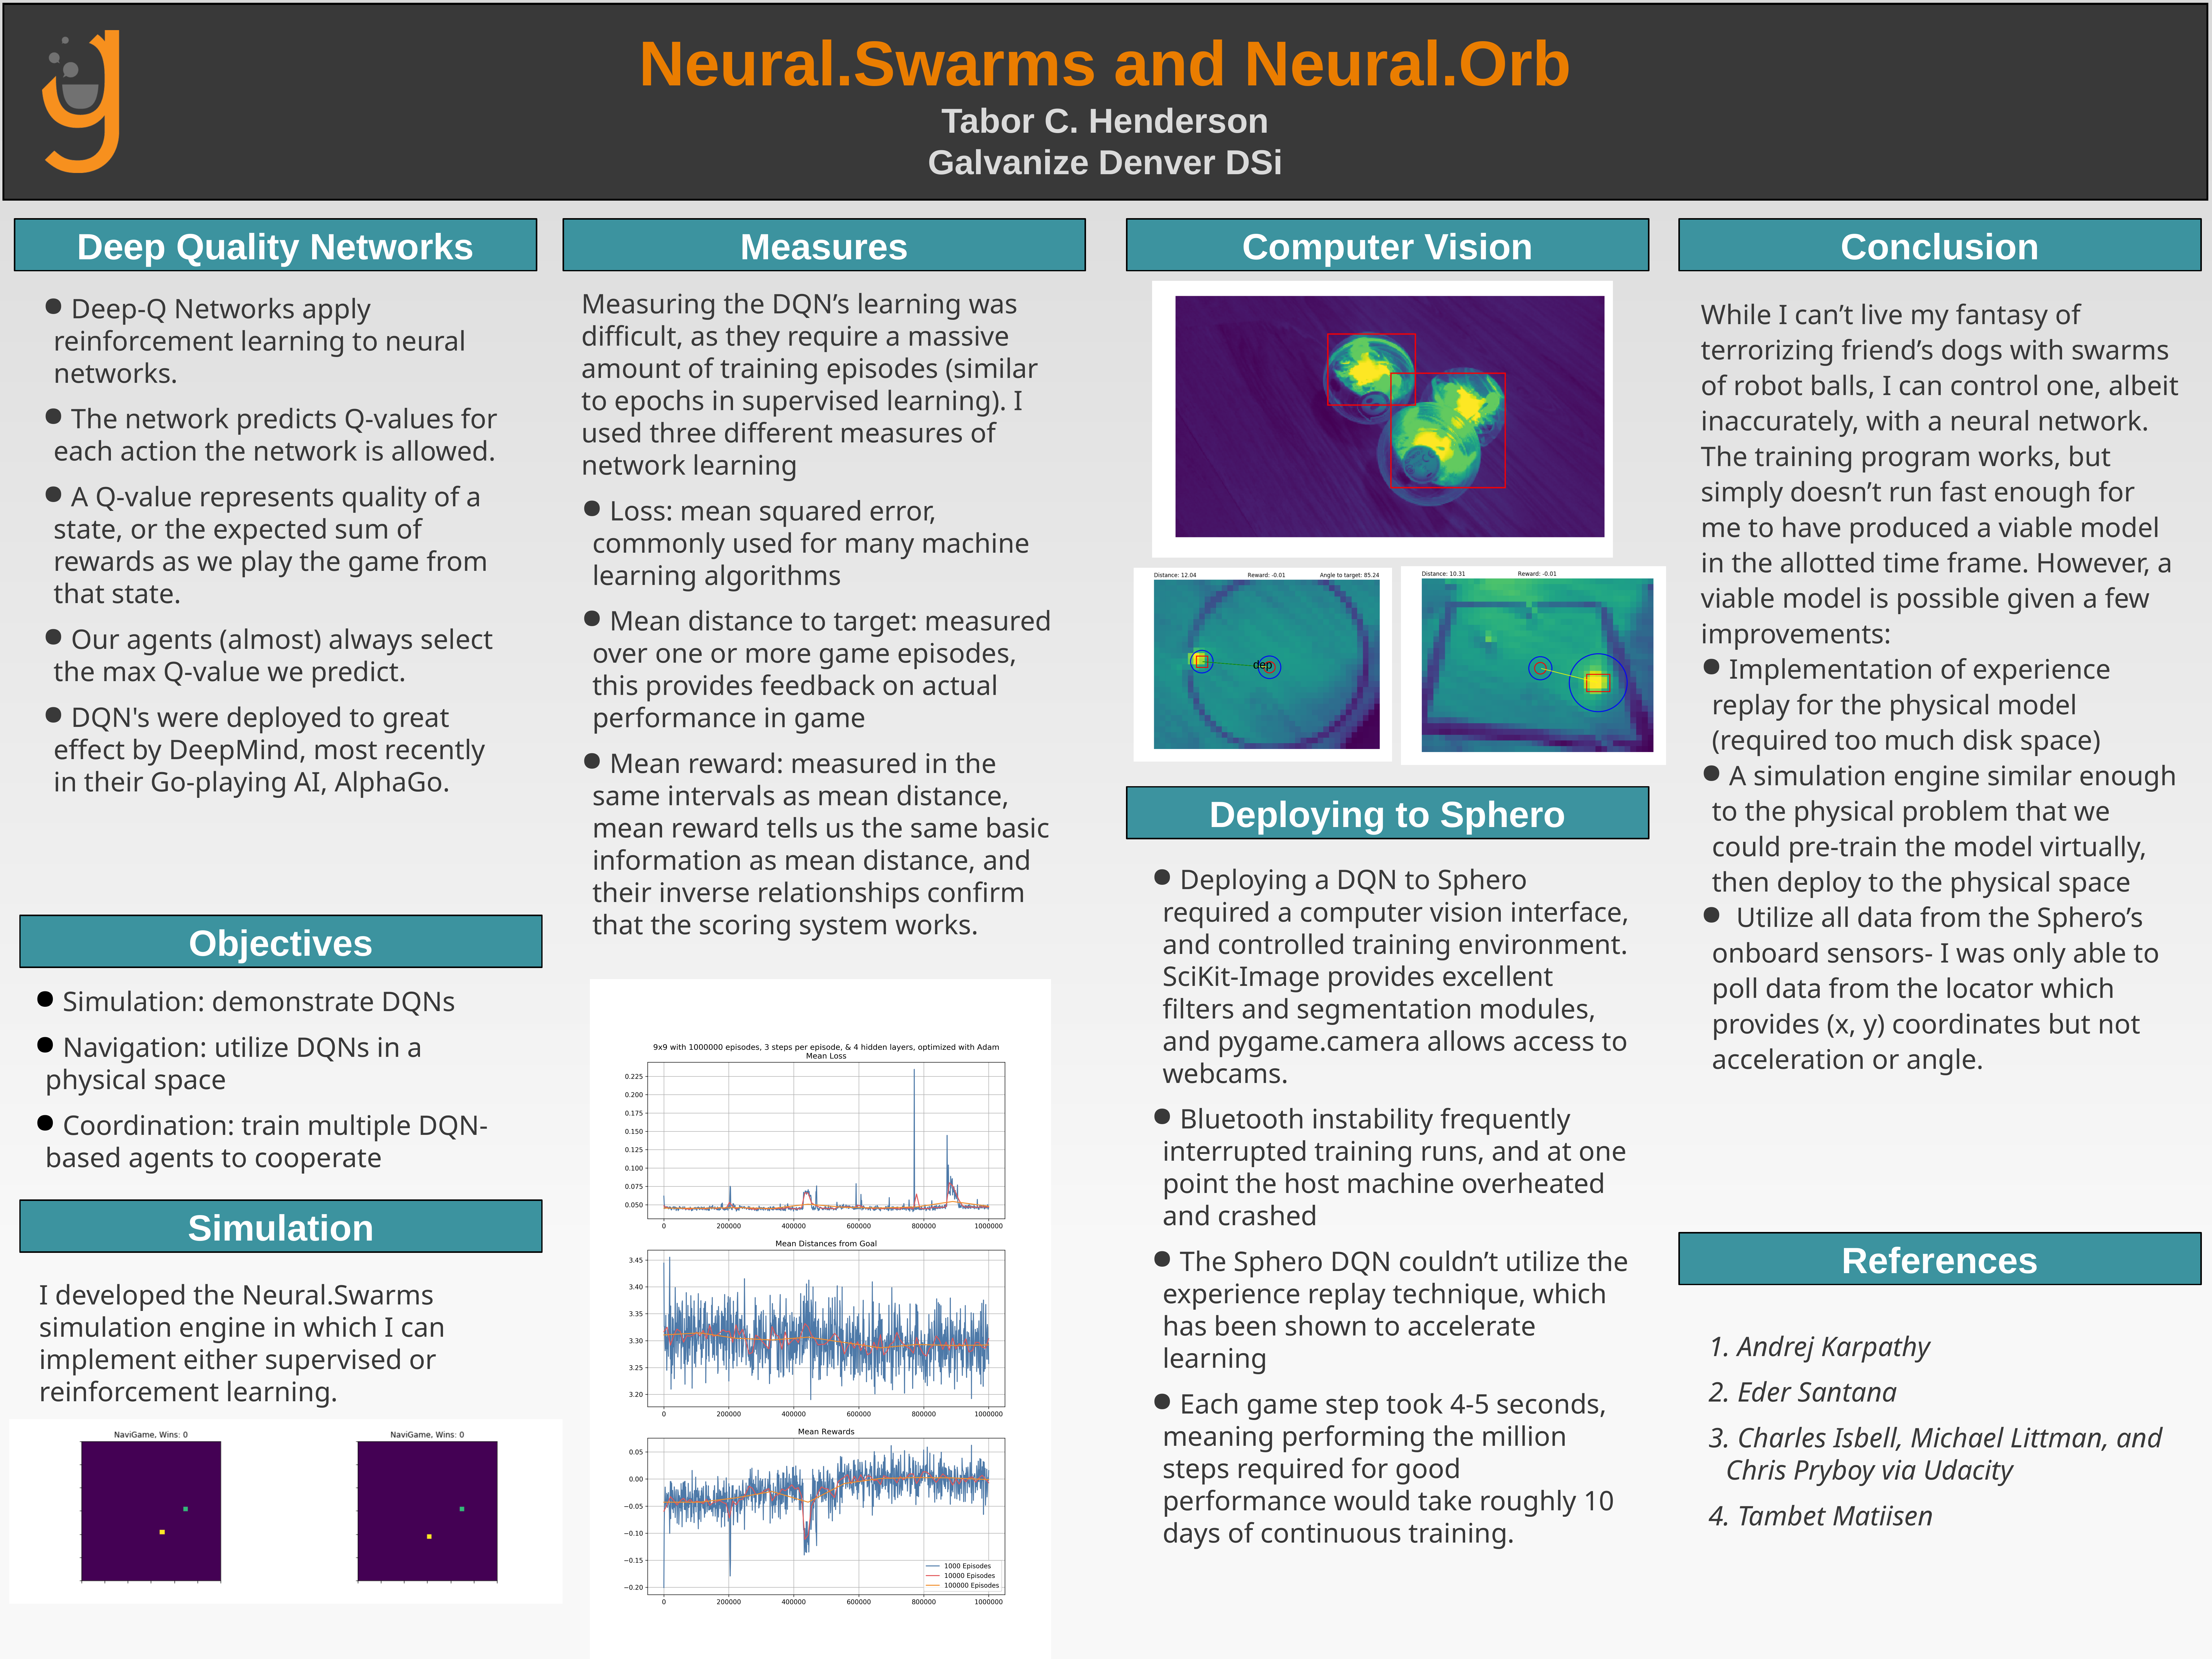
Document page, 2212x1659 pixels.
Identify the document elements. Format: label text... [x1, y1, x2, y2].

text_box References [1679, 1233, 2201, 1285]
text_box Computer Vision [1127, 219, 1649, 271]
text_box Measures [563, 219, 1085, 271]
text_box I developed the Neural.Swarms simulation engine in which I can implement either supervised or reinforcement learning. [32, 1274, 539, 1410]
text_box Objectives [20, 915, 542, 967]
text_box Deep-Q Networks apply reinforcement learning to neural networks. The network predicts Q-values for each action the network is allowed. A Q-value represents quality of a state, or the expected sum of rewards as we play the game from that state. Our agents (almost) always select the max Q-value we predict. DQN's were deployed to great effect by DeepMind, most recently in their Go-playing AI, AlphaGo. [36, 288, 512, 801]
text_box Simulation [20, 1200, 542, 1252]
picture [590, 979, 1051, 1659]
text_box Deep Quality Networks [14, 219, 537, 271]
picture [1401, 566, 1666, 765]
text_box Measuring the DQN’s learning was difficult, as they require a massive amount of training episodes (similar to epochs in supervised learning). I used three different measures of network learning Loss: mean squared error, commonly used for many machine learning algorithms Mean distance to target: measured over one or more game episodes, this provides feedback on actual performance in game Mean reward: measured in the same intervals as mean distance, mean reward tells us the same basic information as mean distance, and their inverse relationships confirm that the scoring system works. [577, 284, 1066, 942]
text_box Simulation: demonstrate DQNs Navigation: utilize DQNs in a physical space Coordination: train multiple DQN-based agents to cooperate [28, 981, 504, 1200]
text_box Neural.Swarms and Neural.Orb Tabor C. Henderson Galvanize Denver DSi [3, 4, 2207, 200]
text_box Andrej Karpathy Eder Santana Charles Isbell, Michael Littman, and Chris Pryboy via Udacity Tambet Matiisen [1700, 1325, 2192, 1535]
text_box Deploying a DQN to Sphero required a computer vision interface, and controlled training environment. SciKit-Image provides excellent filters and segmentation modules, and pygame.camera allows access to webcams. Bluetooth instability frequently interrupted training runs, and at one point the host machine overheated and crashed The Sphero DQN couldn’t utilize the experience replay technique, which has been shown to accelerate learning Each game step took 4-5 seconds, meaning performing the million steps required for good performance would take roughly 10 days of continuous training. [1147, 860, 1636, 1551]
picture [9, 1419, 563, 1604]
text_box Conclusion [1679, 219, 2201, 271]
picture [1152, 281, 1613, 558]
picture [1134, 568, 1392, 762]
picture [42, 30, 119, 173]
text_box While I can’t live my fantasy of terrorizing friend’s dogs with swarms of robot balls, I can control one, albeit inaccurately, with a neural network. The training program works, but simply doesn’t run fast enough for me to have produced a viable model in the allotted time frame. However, a viable model is possible given a few improvements: Implementation of experience replay for the physical model (required too much disk space) A simulation engine similar enough to the physical problem that we could pre-train the model virtually, then deploy to the physical space Utilize all data from the Sphero’s onboard sensors- I was only able to poll data from the locator which provides (x, y) coordinates but not acceleration or angle. [1696, 292, 2185, 1077]
text_box Deploying to Sphero [1127, 786, 1649, 839]
